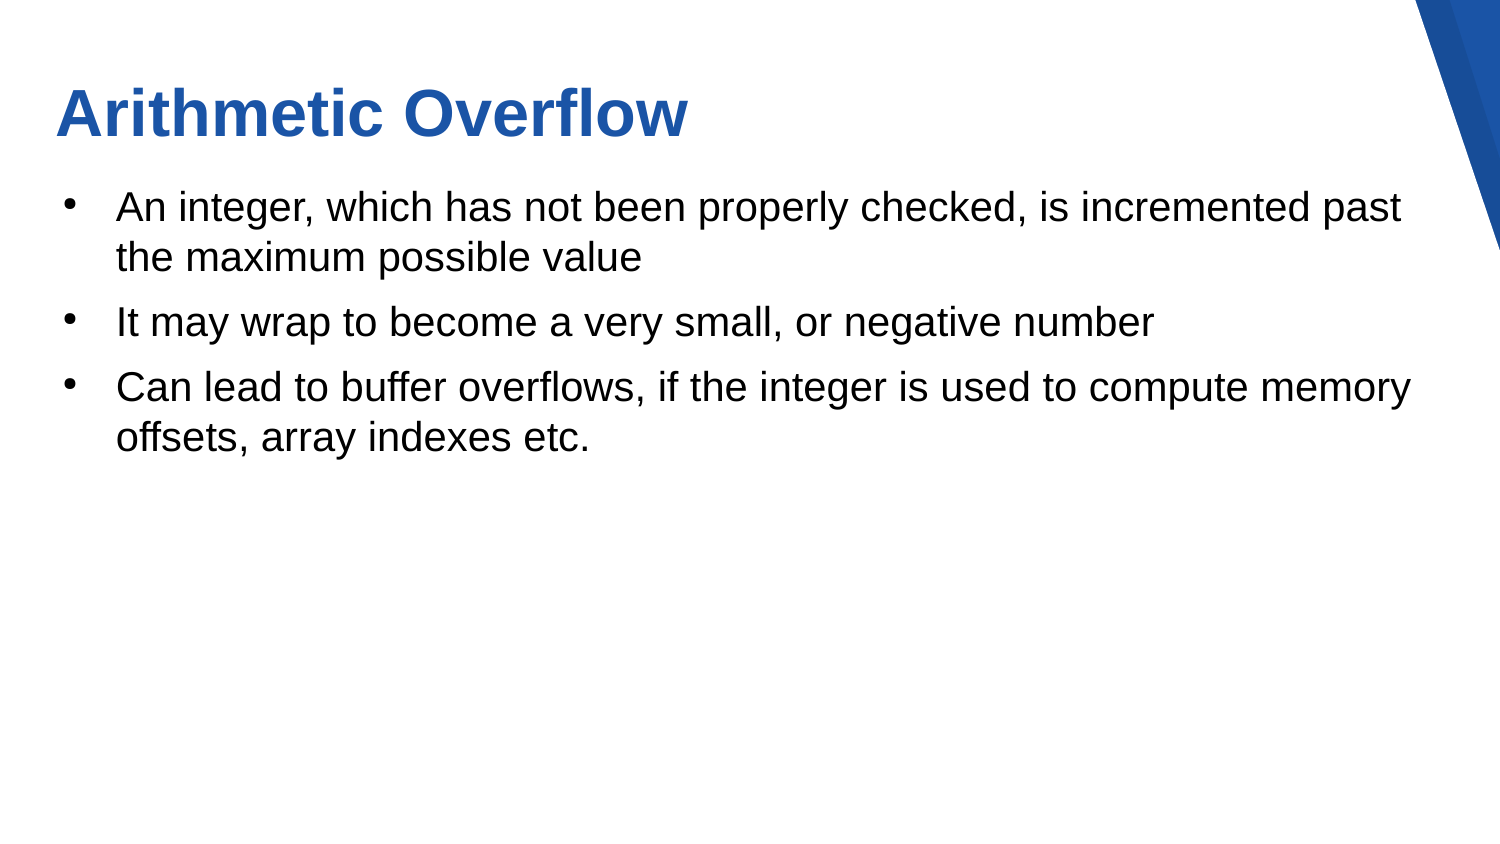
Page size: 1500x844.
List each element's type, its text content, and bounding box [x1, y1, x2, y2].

list An integer, which has not been properly checked, is incremented past the maximum possible value It may wrap to become a very small, or negative number Can lead to buffer overflows, if the integer is used to compute memory offsets, array indexes etc. [30, 165, 1486, 665]
title Arithmetic Overflow [40, 97, 1306, 166]
